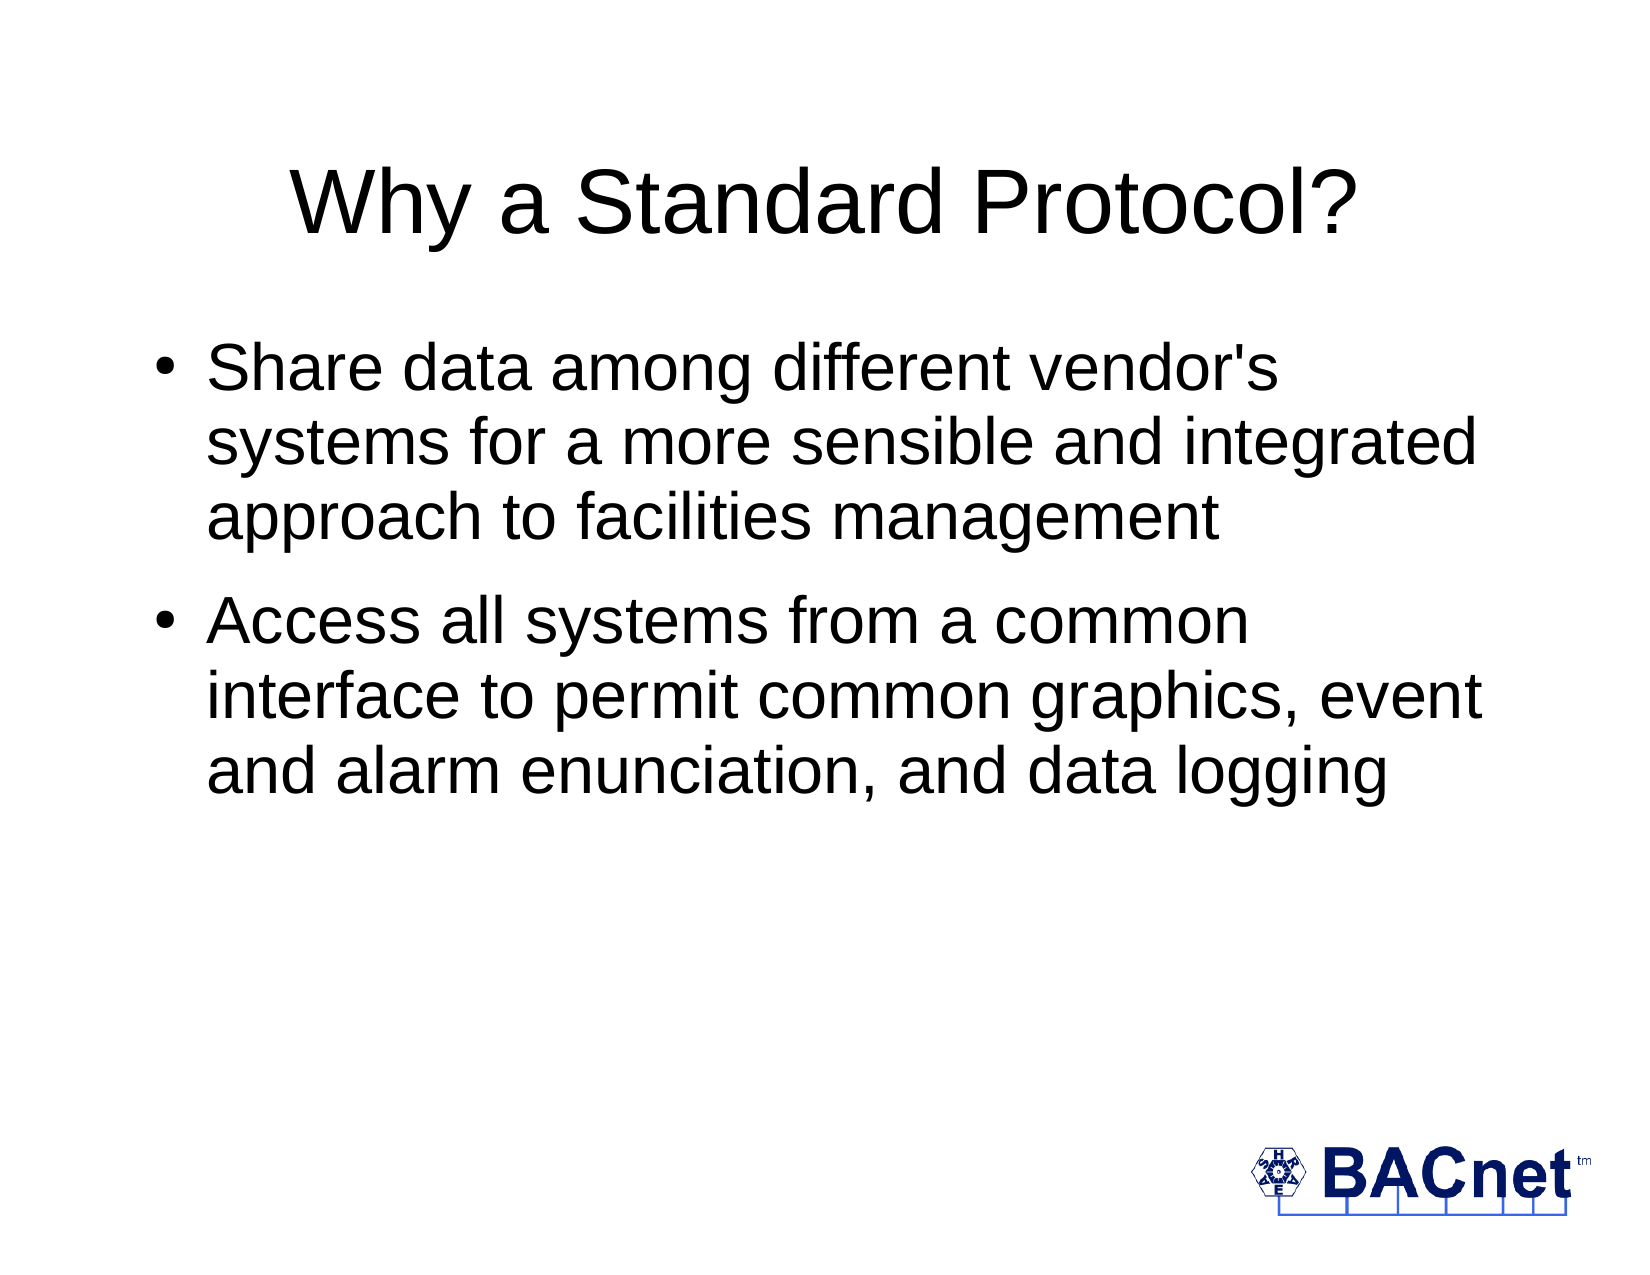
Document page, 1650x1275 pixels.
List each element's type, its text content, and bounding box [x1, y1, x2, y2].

title Why a Standard Protocol? [135, 112, 1515, 291]
list Share data among different vendor's systems for a more sensible and integrated approach to facilities management Access all systems from a common interface to permit common graphics, event and alarm enunciation, and data logging [135, 329, 1515, 1079]
picture [1251, 1146, 1591, 1216]
